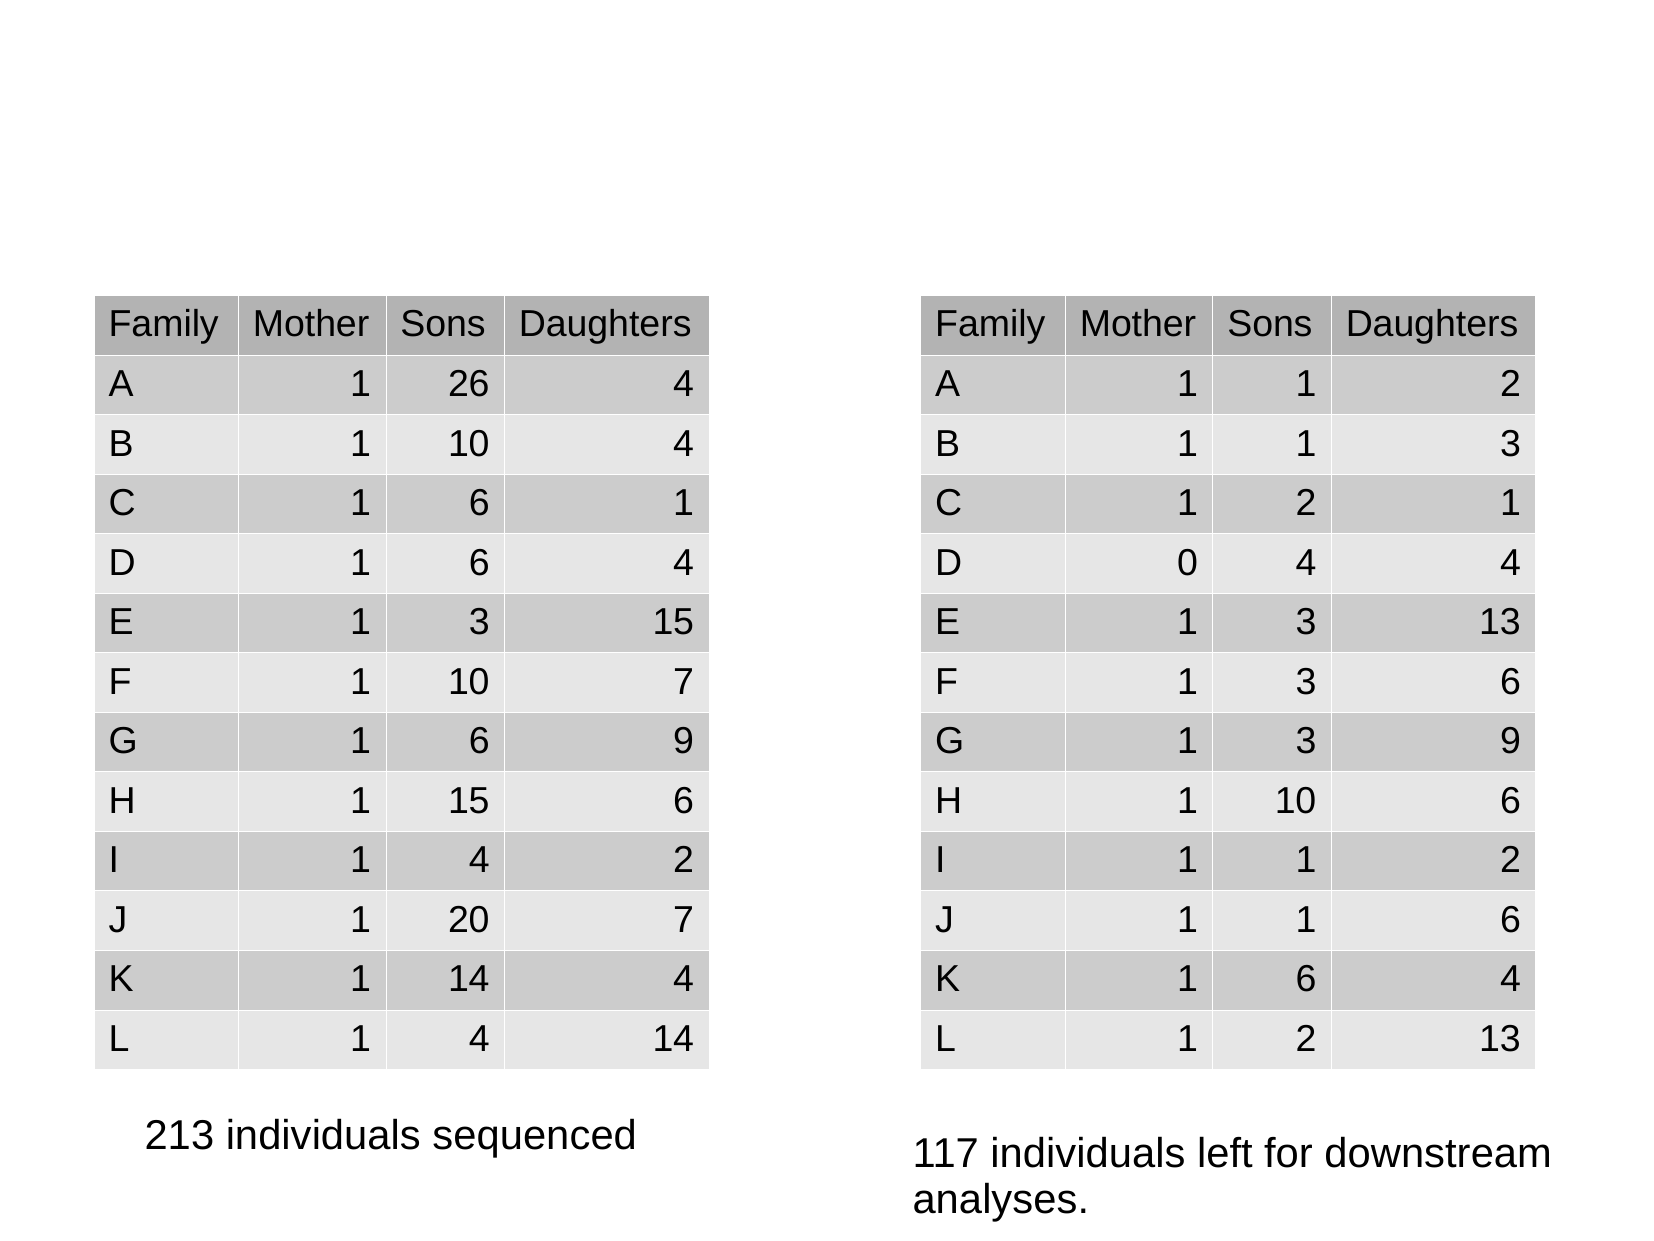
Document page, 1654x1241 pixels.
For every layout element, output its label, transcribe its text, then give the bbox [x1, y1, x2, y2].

table_header Sons [387, 296, 504, 355]
table_cell 7 [505, 653, 709, 712]
table_cell K [95, 951, 238, 1010]
table_cell 1 [1066, 653, 1212, 712]
table_cell 1 [1332, 475, 1535, 533]
table_cell 1 [239, 594, 386, 652]
table_cell 6 [1213, 951, 1331, 1010]
table_cell 4 [1213, 534, 1331, 593]
table_header Family [921, 296, 1065, 355]
table_cell 9 [1332, 713, 1535, 771]
table_cell B [921, 415, 1065, 474]
table_cell 1 [1066, 832, 1212, 890]
table_cell 1 [239, 713, 386, 771]
table_cell 20 [387, 891, 504, 950]
table_header Sons [1213, 296, 1331, 355]
table_cell 14 [387, 951, 504, 1010]
table_cell E [95, 594, 238, 652]
table_cell 4 [505, 356, 709, 414]
table_cell 3 [1213, 713, 1331, 771]
table_cell C [921, 475, 1065, 533]
table_cell 3 [1213, 653, 1331, 712]
table_header Daughters [1332, 296, 1535, 355]
table_cell 3 [1332, 415, 1535, 474]
table_cell 4 [505, 951, 709, 1010]
table_cell 14 [505, 1011, 709, 1069]
table_cell 1 [239, 951, 386, 1010]
table_cell 1 [239, 891, 386, 950]
table_cell 2 [1332, 832, 1535, 890]
table_cell 6 [1332, 772, 1535, 831]
table_cell 13 [1332, 594, 1535, 652]
table_cell 1 [1213, 415, 1331, 474]
table_cell 9 [505, 713, 709, 771]
table_cell 3 [387, 594, 504, 652]
table_cell D [95, 534, 238, 593]
table_header Mother [239, 296, 386, 355]
table_cell 4 [1332, 534, 1535, 593]
table_header Family [95, 296, 238, 355]
table_cell 1 [239, 356, 386, 414]
table_cell 13 [1332, 1011, 1535, 1069]
table_cell D [921, 534, 1065, 593]
table_cell 1 [239, 1011, 386, 1069]
table_header Daughters [505, 296, 709, 355]
table_cell I [921, 832, 1065, 890]
table_cell G [921, 713, 1065, 771]
table_cell 2 [505, 832, 709, 890]
table_cell 1 [1213, 891, 1331, 950]
table_cell 1 [1066, 475, 1212, 533]
table_cell 2 [1213, 475, 1331, 533]
table_cell 1 [1066, 356, 1212, 414]
table_cell H [921, 772, 1065, 831]
table_cell 1 [505, 475, 709, 533]
table_cell 1 [239, 653, 386, 712]
table_cell 1 [239, 832, 386, 890]
table_cell 1 [1066, 951, 1212, 1010]
table_cell J [921, 891, 1065, 950]
text_box 117 individuals left for downstream analyses. [897, 1122, 1642, 1241]
table_cell F [95, 653, 238, 712]
table_cell 1 [239, 475, 386, 533]
table_cell 15 [387, 772, 504, 831]
table_cell A [921, 356, 1065, 414]
table_cell J [95, 891, 238, 950]
table_cell 1 [1213, 356, 1331, 414]
table_cell 2 [1332, 356, 1535, 414]
table_header Mother [1066, 296, 1212, 355]
table_cell 4 [1332, 951, 1535, 1010]
table_cell 10 [387, 415, 504, 474]
table_cell B [95, 415, 238, 474]
table_cell G [95, 713, 238, 771]
table_cell L [95, 1011, 238, 1069]
table_cell K [921, 951, 1065, 1010]
table_cell 6 [505, 772, 709, 831]
table_cell 10 [1213, 772, 1331, 831]
table_cell 1 [1066, 772, 1212, 831]
table_cell 6 [1332, 653, 1535, 712]
text_box 213 individuals sequenced [129, 1104, 875, 1241]
table_cell 6 [387, 713, 504, 771]
table_cell 7 [505, 891, 709, 950]
table_cell 10 [387, 653, 504, 712]
table_cell 1 [1066, 594, 1212, 652]
table_cell L [921, 1011, 1065, 1069]
table_cell 1 [239, 772, 386, 831]
table_cell 1 [1066, 415, 1212, 474]
table_cell 15 [505, 594, 709, 652]
table_cell 4 [505, 415, 709, 474]
table_cell 26 [387, 356, 504, 414]
table_cell 6 [1332, 891, 1535, 950]
table_cell F [921, 653, 1065, 712]
table_cell C [95, 475, 238, 533]
table_cell 6 [387, 534, 504, 593]
table_cell A [95, 356, 238, 414]
table_cell E [921, 594, 1065, 652]
table_cell H [95, 772, 238, 831]
table_cell 1 [1066, 1011, 1212, 1069]
table_cell 4 [387, 832, 504, 890]
table_cell 6 [387, 475, 504, 533]
table_cell 4 [387, 1011, 504, 1069]
table_cell 1 [1213, 832, 1331, 890]
table_cell I [95, 832, 238, 890]
table_cell 2 [1213, 1011, 1331, 1069]
table_cell 1 [1066, 713, 1212, 771]
table_cell 0 [1066, 534, 1212, 593]
table_cell 1 [239, 534, 386, 593]
table_cell 1 [239, 415, 386, 474]
table_cell 1 [1066, 891, 1212, 950]
table_cell 3 [1213, 594, 1331, 652]
table_cell 4 [505, 534, 709, 593]
